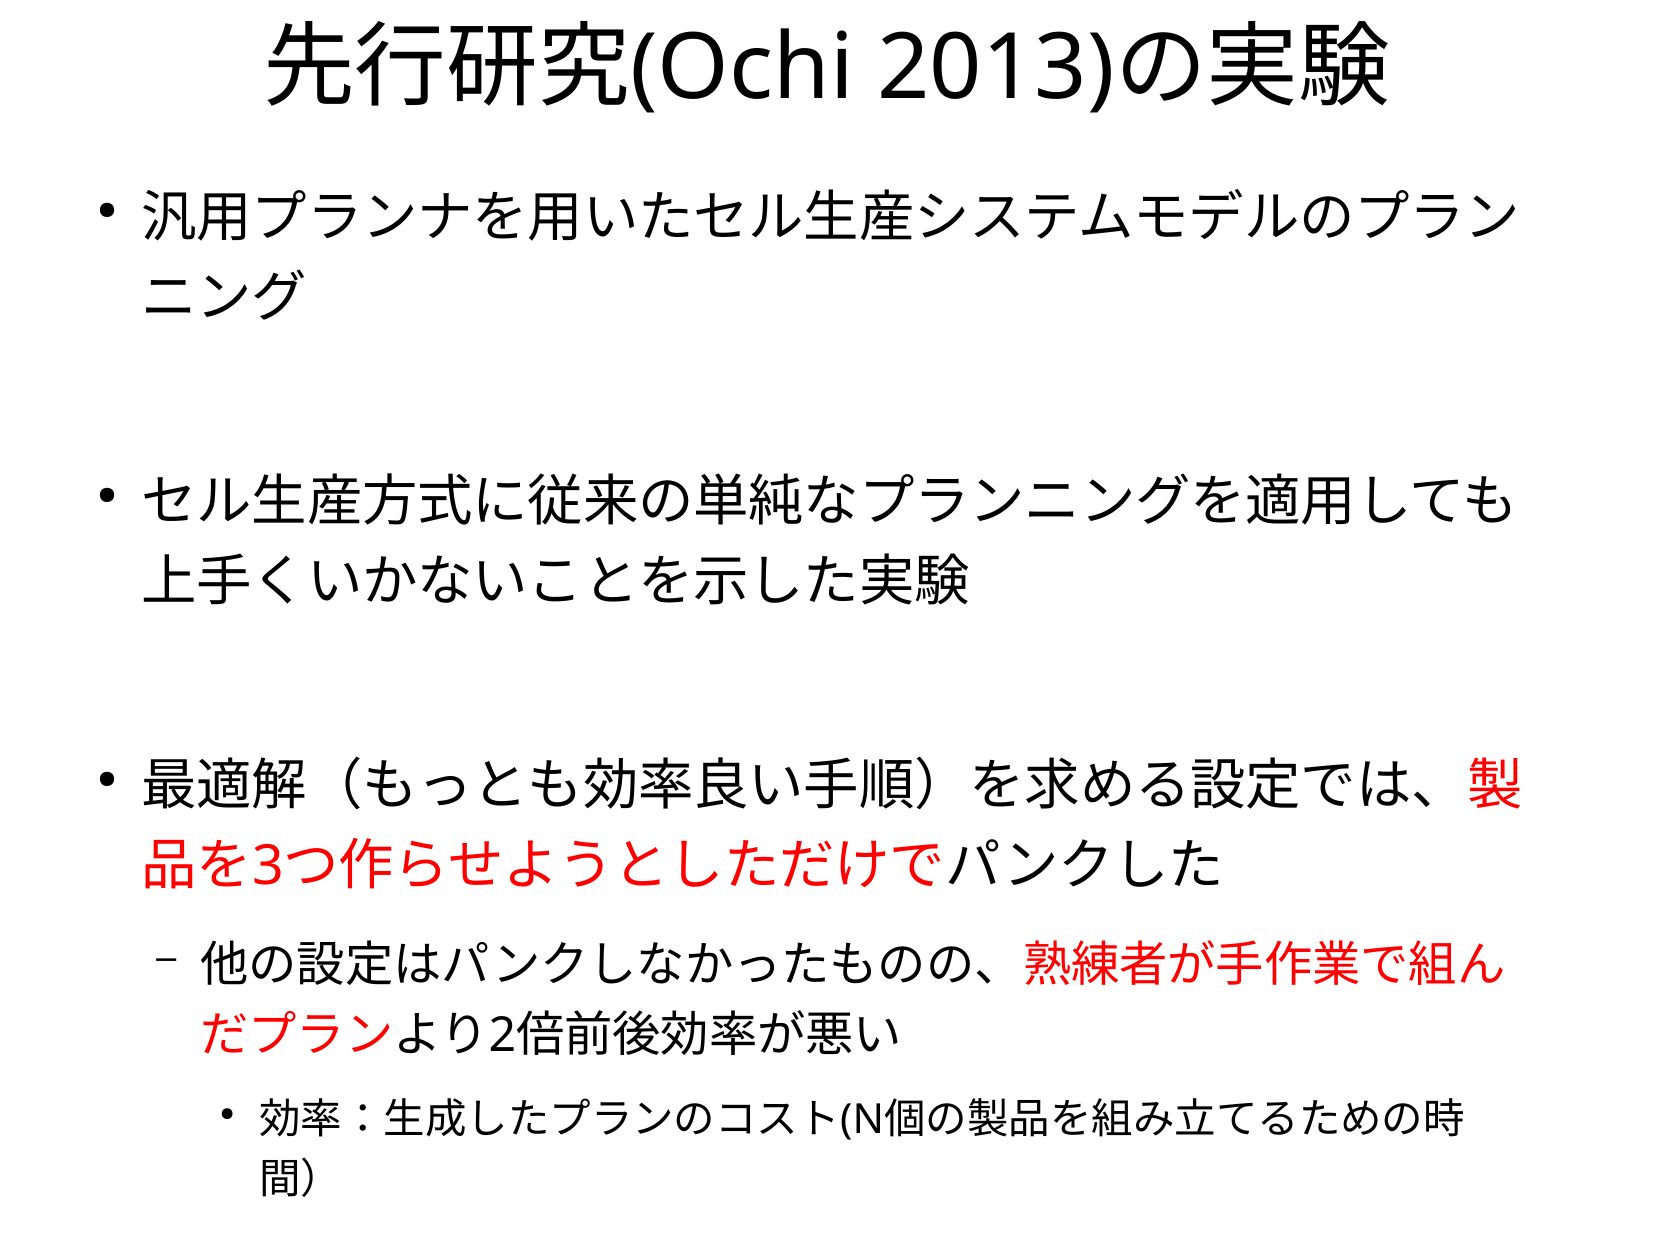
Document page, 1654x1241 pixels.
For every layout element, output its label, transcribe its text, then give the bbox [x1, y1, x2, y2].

list 汎用プランナを用いたセル生産システムモデルのプランニング セル生産方式に従来の単純なプランニングを適用しても上手くいかないことを示した実験 最適解（もっとも効率良い手順）を求める設定では、製品を3つ作らせようとしただけでパンクした 他の設定はパンクしなかったものの、熟練者が手作業で組んだプランより2倍前後効率が悪い 効率：生成したプランのコスト(N個の製品を組み立てるための時間） [82, 172, 1538, 1217]
title 先行研究(Ochi 2013)の実験 [82, 0, 1571, 162]
